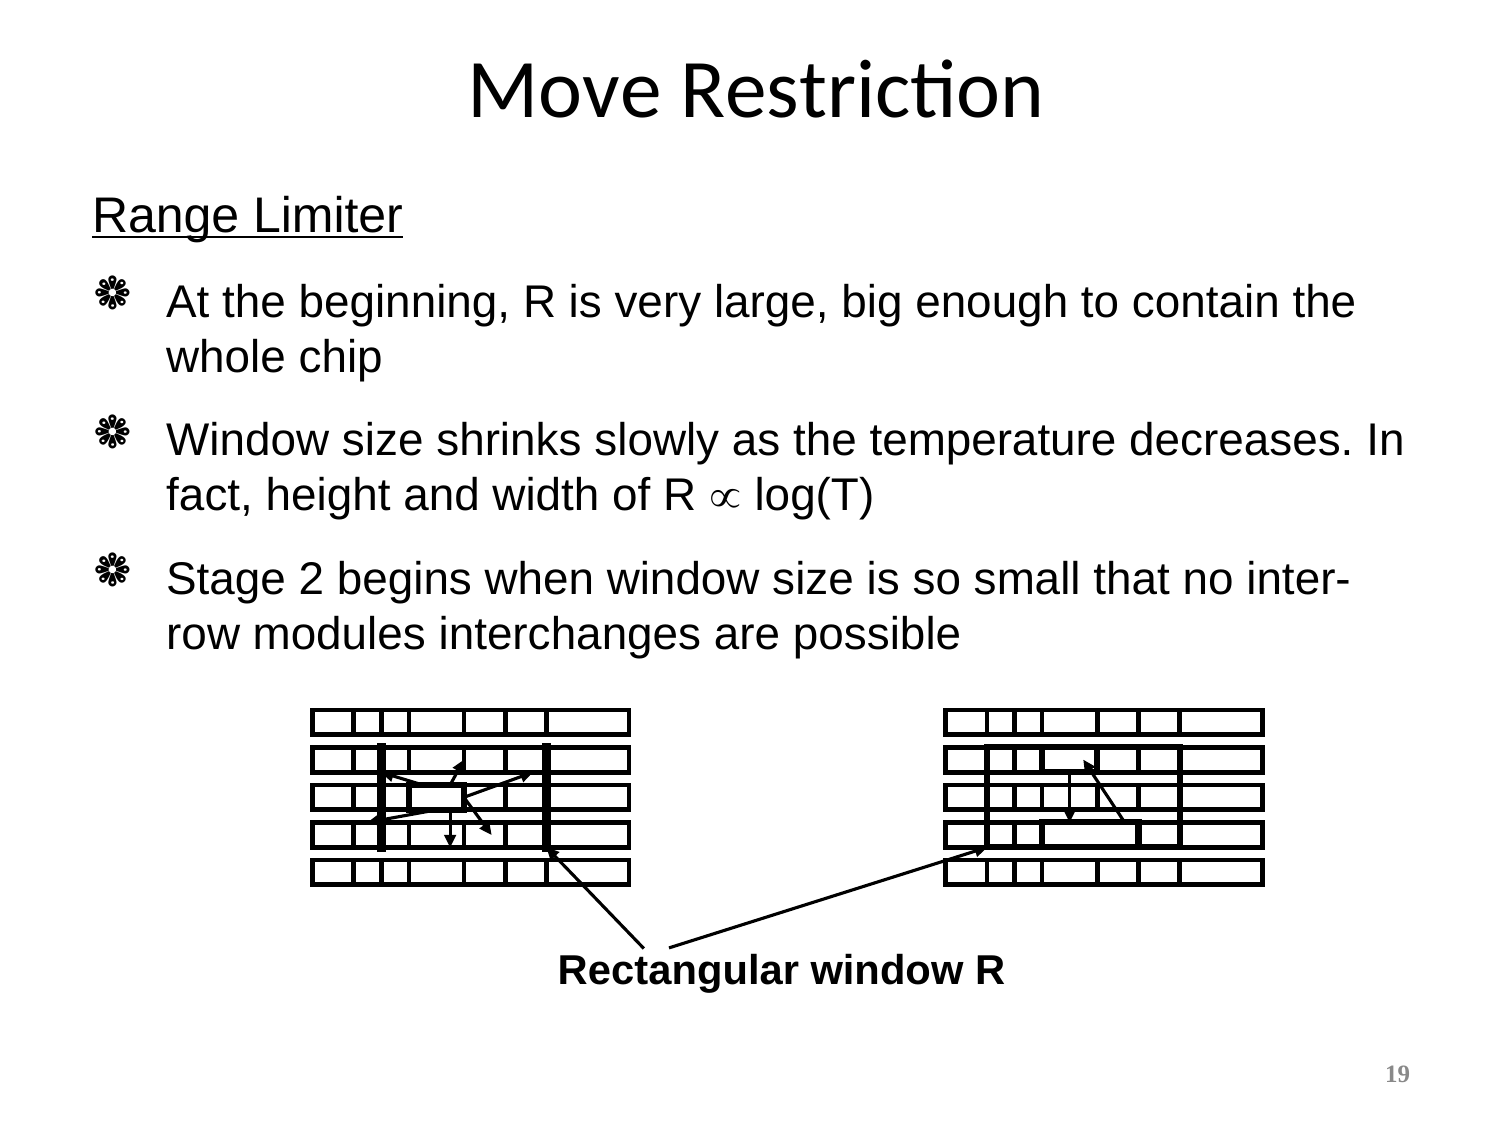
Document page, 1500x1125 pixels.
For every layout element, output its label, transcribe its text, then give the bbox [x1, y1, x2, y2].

title Move Restriction [87, 37, 1426, 132]
text_box <number> [1074, 1042, 1426, 1103]
text_box Range Limiter At the beginning, R is very large, big enough to contain the whole chip Window size shrinks slowly as the temperature decreases. In fact, height and width of R  log(T) Stage 2 begins when window size is so small that no inter-row modules interchanges are possible [77, 174, 1428, 667]
text_box [1042, 822, 1139, 848]
text_box Rectangular window R [542, 934, 1021, 1001]
